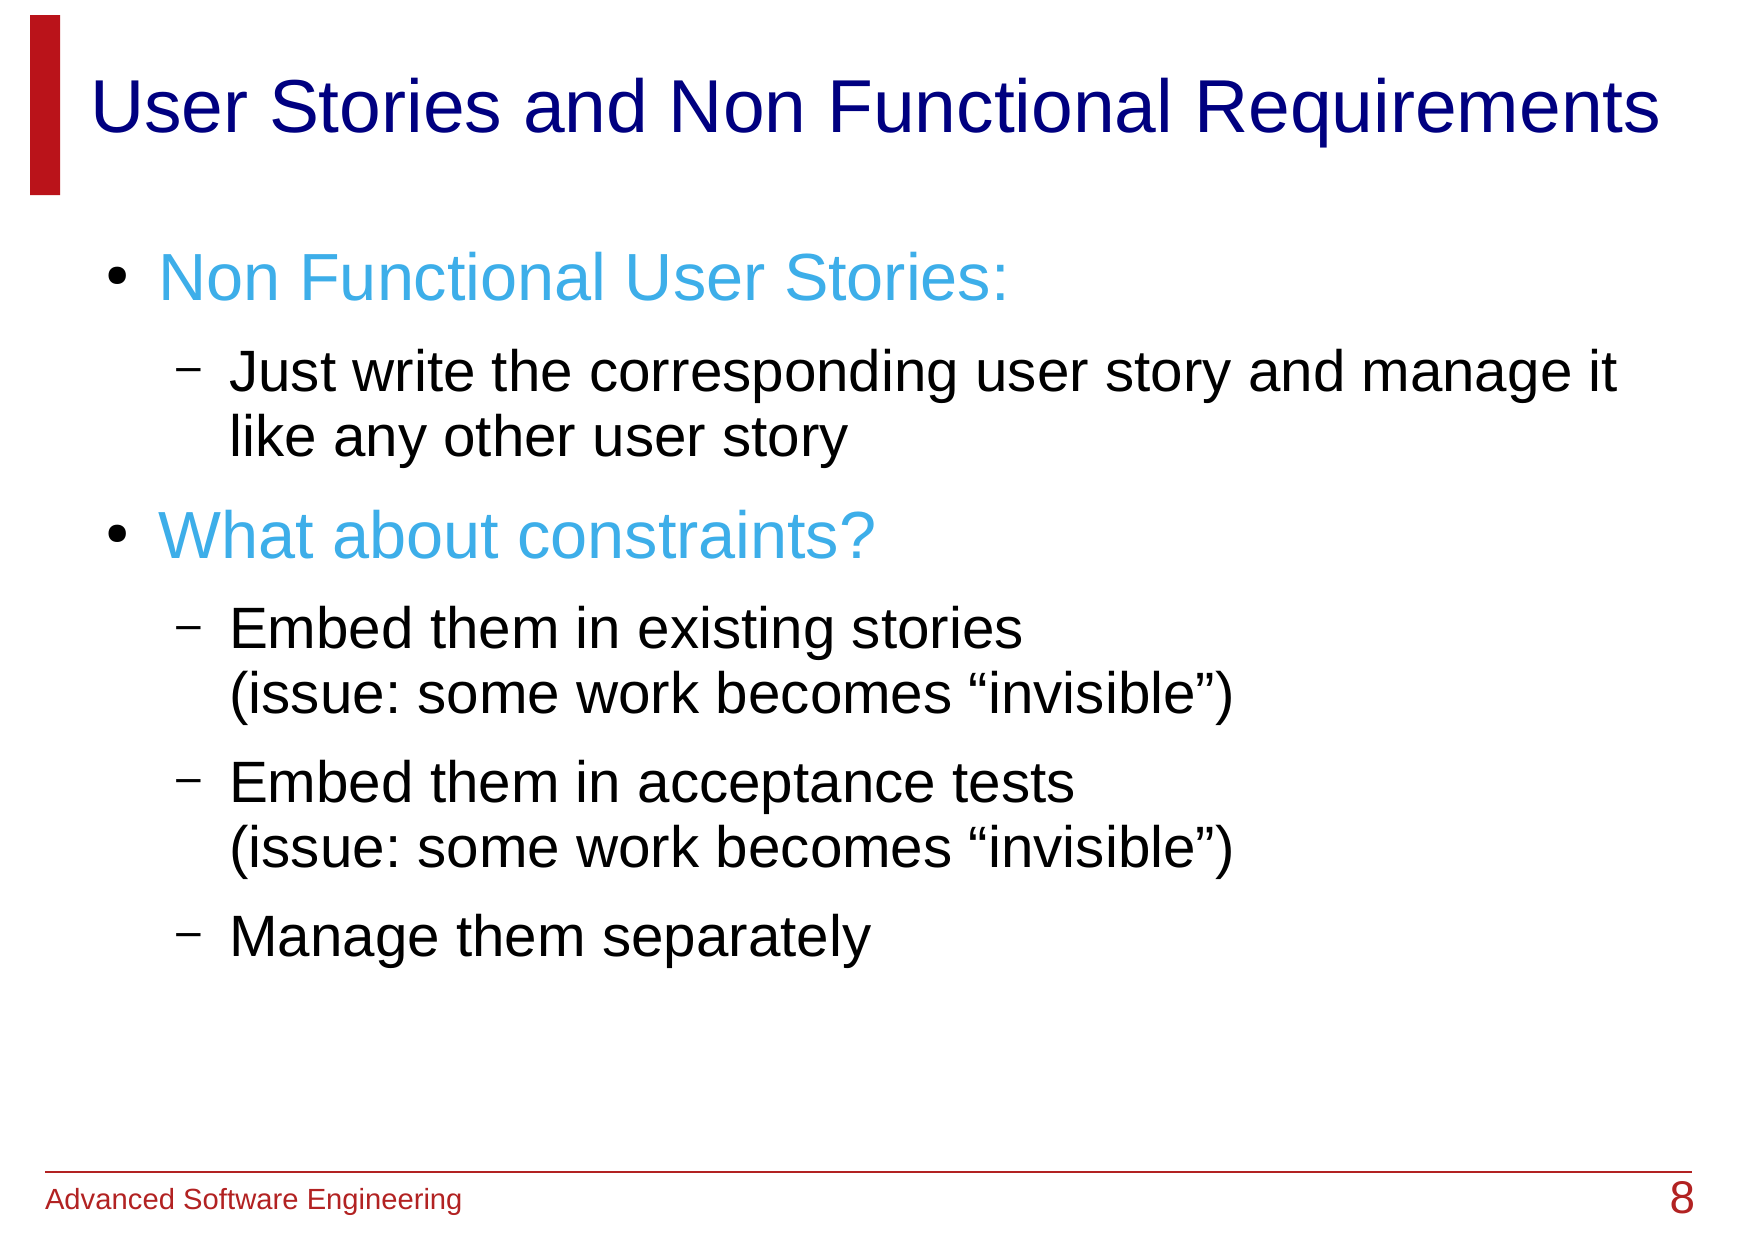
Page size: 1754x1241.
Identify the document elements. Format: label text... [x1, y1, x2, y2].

list Non Functional User Stories: Just write the corresponding user story and manage it like any other user story What about constraints? Embed them in existing stories (issue: some work becomes “invisible”) Embed them in acceptance tests (issue: some work becomes “invisible”) Manage them separately [87, 240, 1696, 1130]
title User Stories and Non Functional Requirements [90, 17, 1696, 196]
